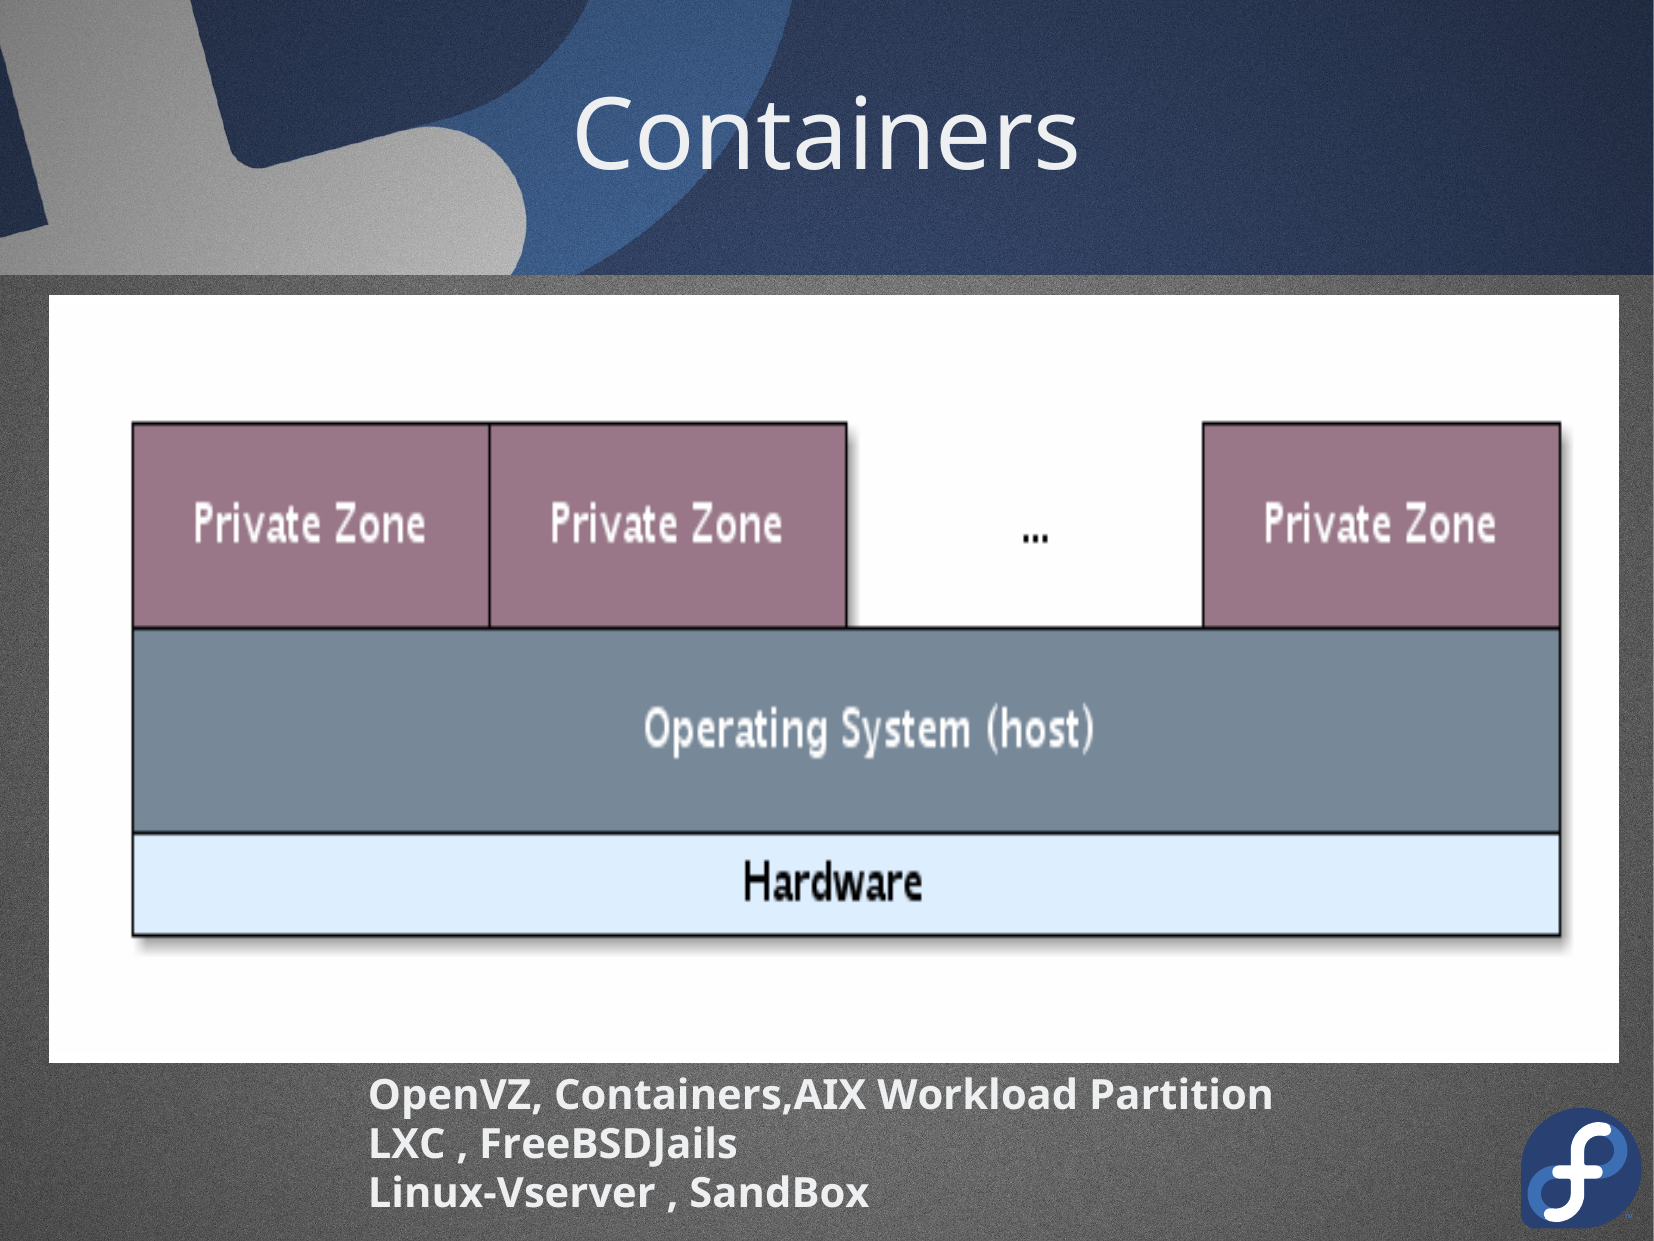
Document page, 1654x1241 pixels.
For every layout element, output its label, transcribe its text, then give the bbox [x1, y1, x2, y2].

picture [0, 0, 1654, 1241]
text_box OpenVZ, Containers,AIX Workload Partition LXC , FreeBSDJails Linux-Vserver , SandBox [83, 1039, 1560, 1241]
text_box Containers [88, 29, 1565, 237]
